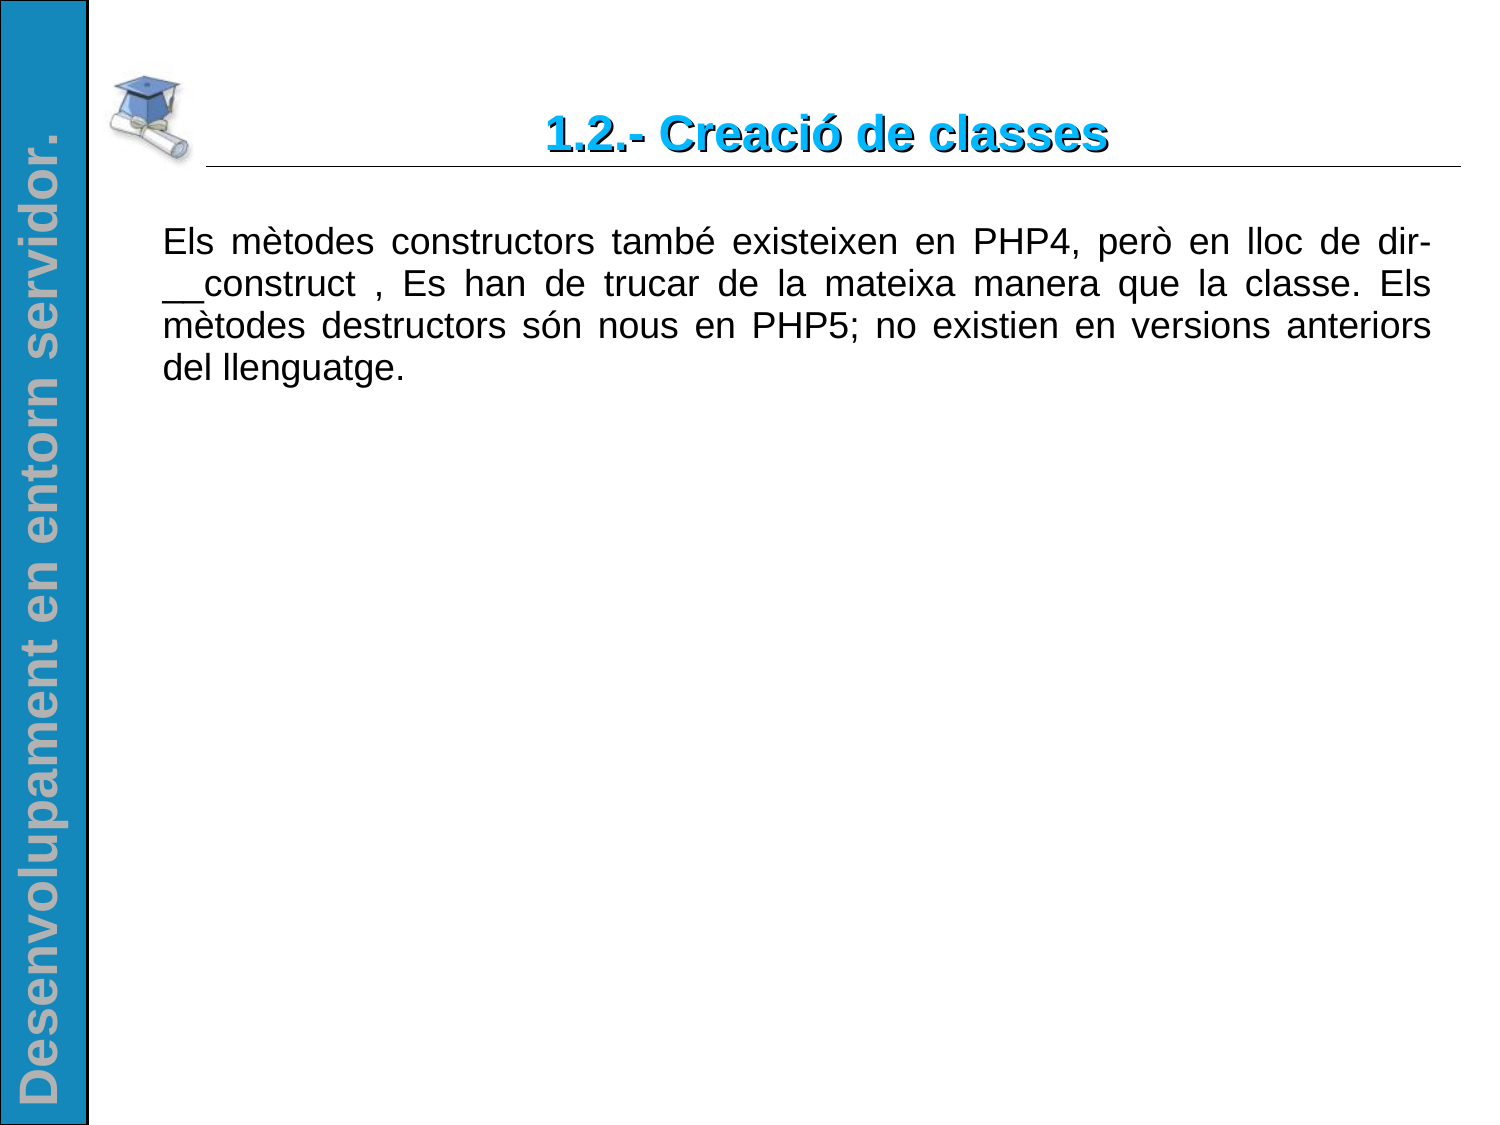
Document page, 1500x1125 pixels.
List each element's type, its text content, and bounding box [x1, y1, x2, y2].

title 1.2.- Creació de classes [206, 88, 1447, 178]
picture [93, 61, 206, 174]
text_box Els mètodes constructors també existeixen en PHP4, però en lloc de dir- __construct , Es han de trucar de la mateixa manera que la classe. Els mètodes destructors són nous en PHP5; no existien en versions anteriors del llenguatge. [147, 213, 1447, 397]
